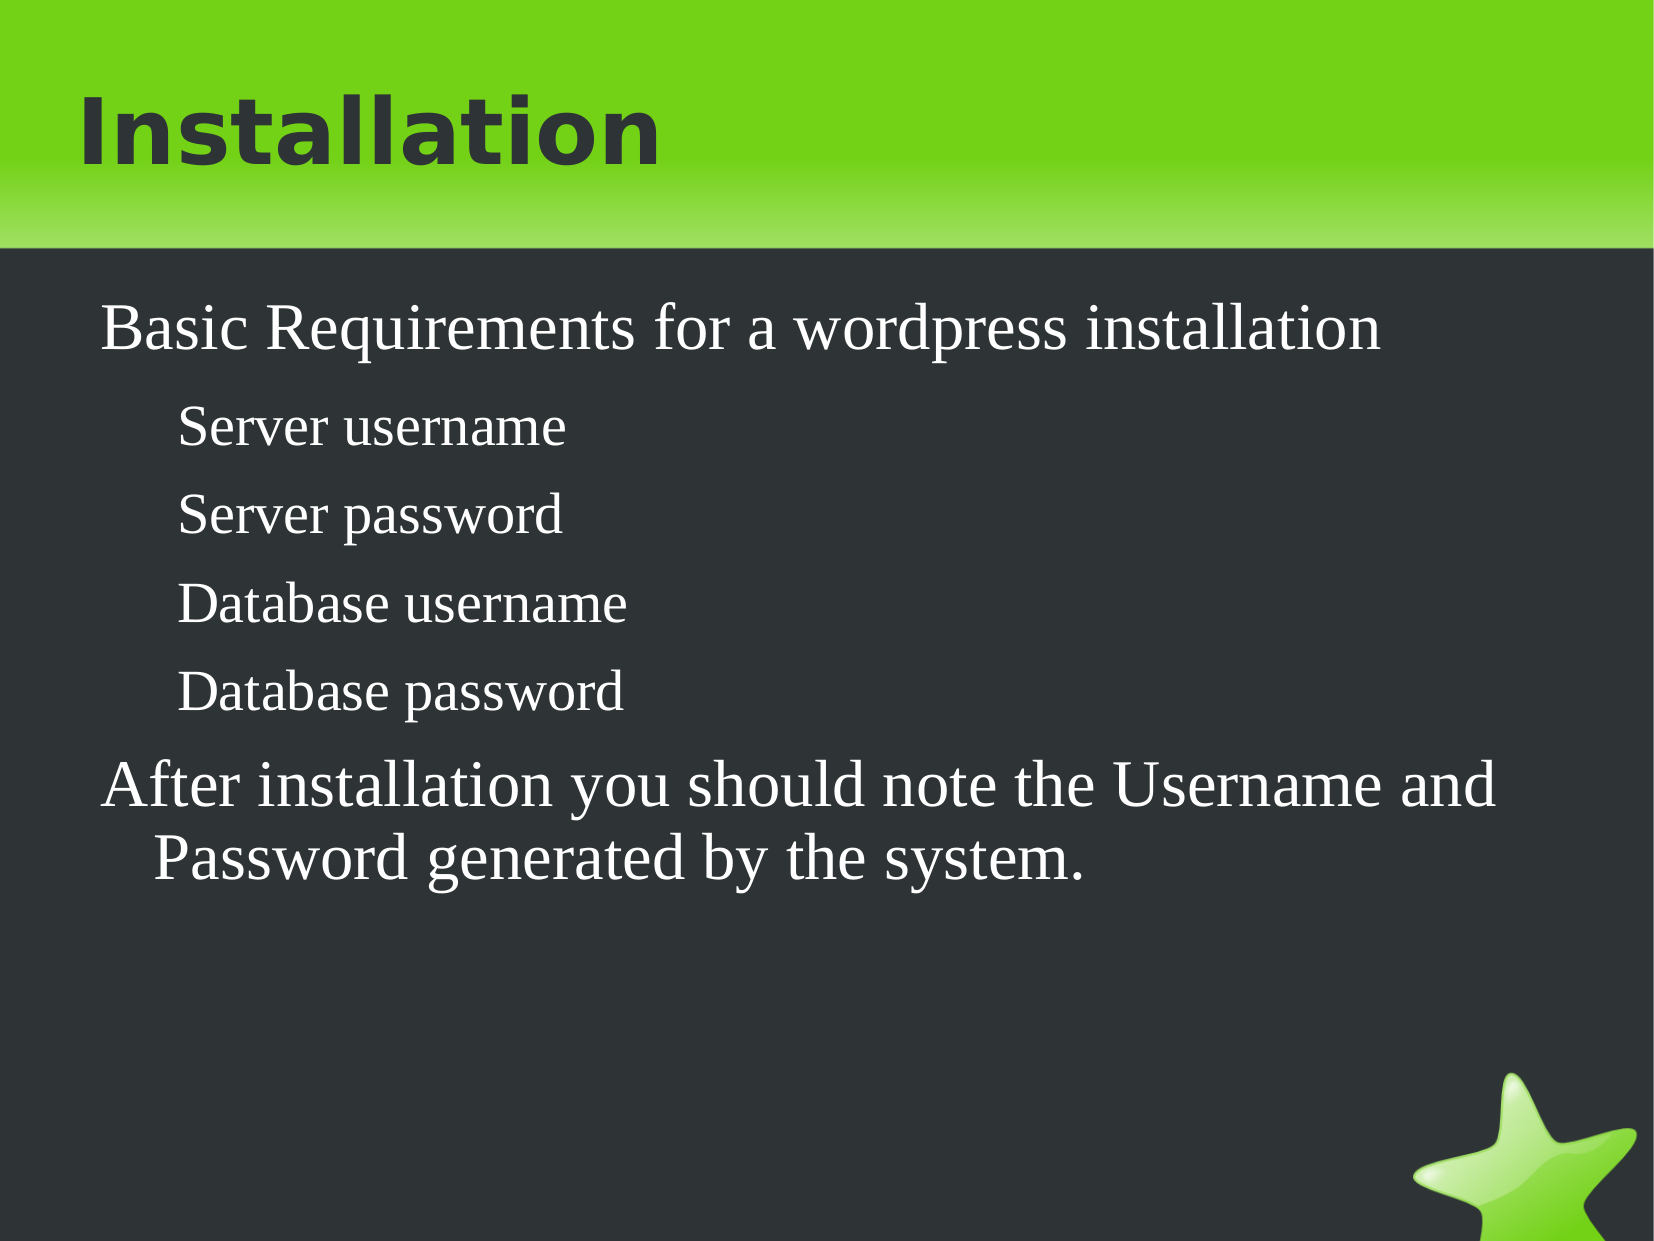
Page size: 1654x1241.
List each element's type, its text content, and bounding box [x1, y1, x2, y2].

list Basic Requirements for a wordpress installation Server username Server password Database username Database password After installation you should note the Username and Password generated by the system. [82, 290, 1571, 1094]
title Installation [76, 36, 1565, 229]
picture [0, 0, 1654, 1241]
